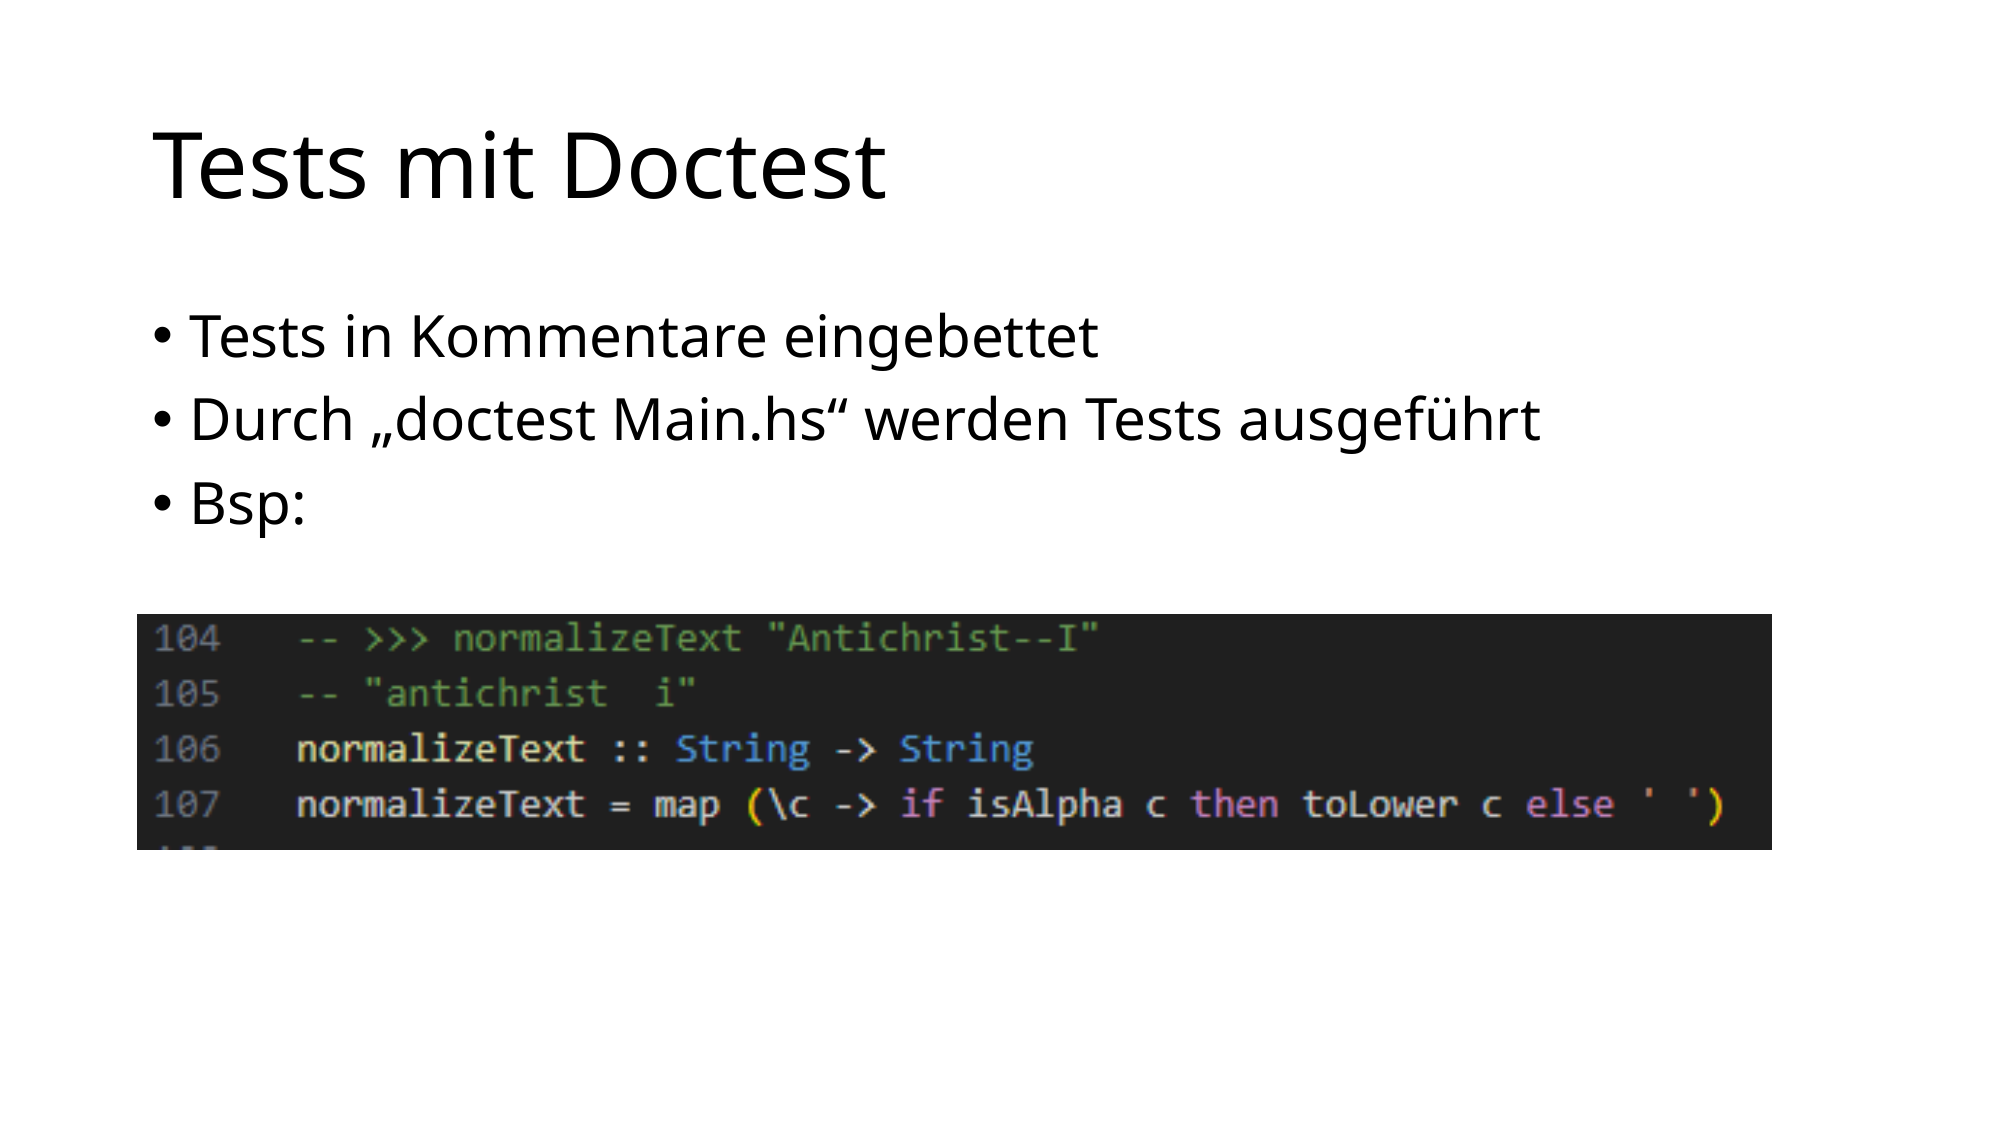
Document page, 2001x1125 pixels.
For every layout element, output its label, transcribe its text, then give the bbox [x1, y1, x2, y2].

picture [137, 614, 1772, 850]
list Tests in Kommentare eingebettet Durch „doctest Main.hs“ werden Tests ausgeführt Bsp: [137, 299, 1863, 1014]
title Tests mit Doctest [137, 59, 1863, 278]
